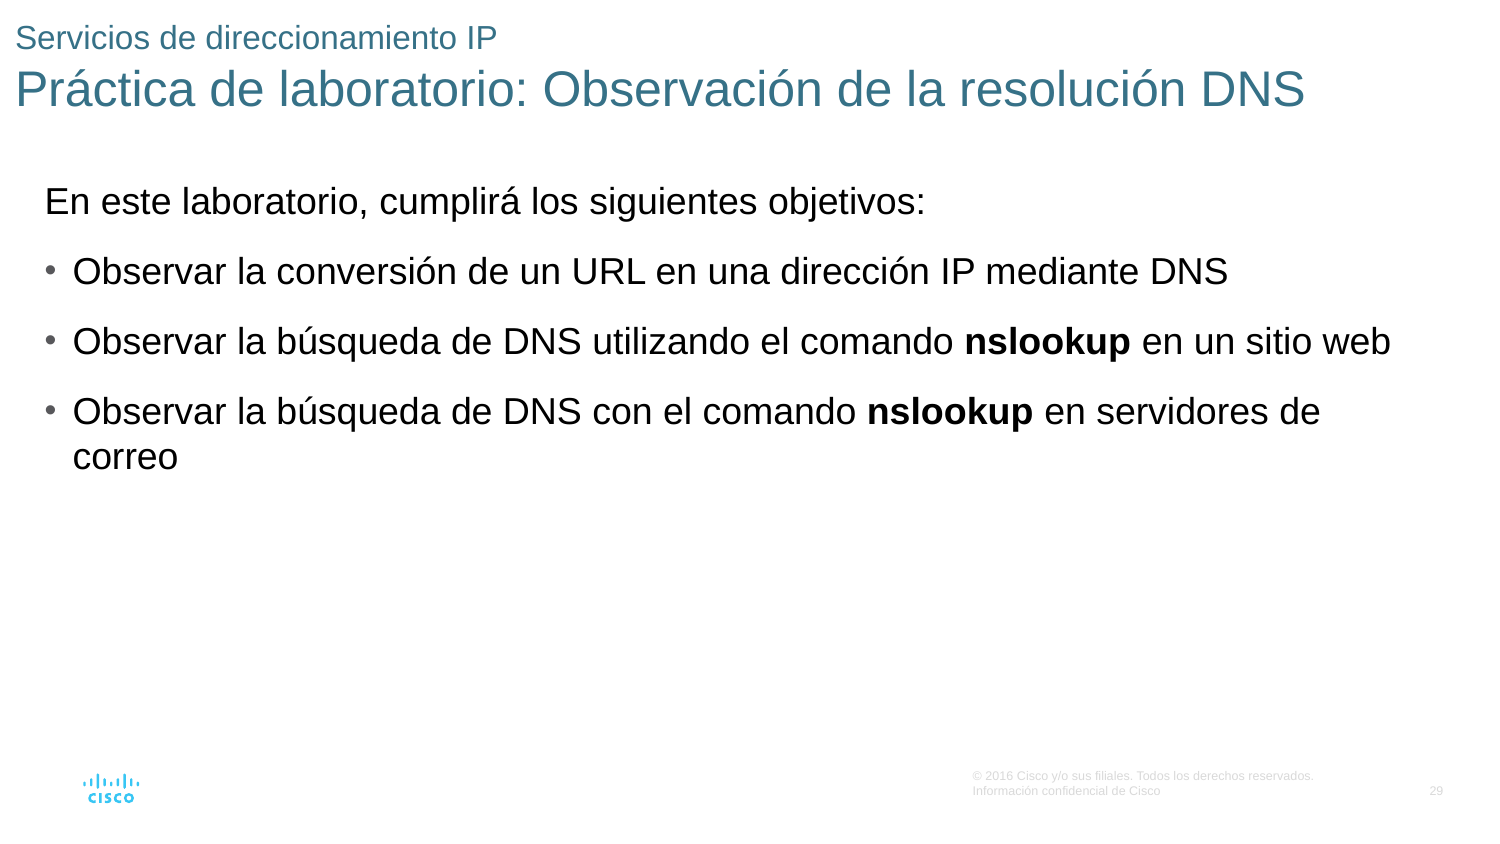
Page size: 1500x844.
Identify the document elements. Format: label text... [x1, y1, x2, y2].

list En este laboratorio, cumplirá los siguientes objetivos: Observar la conversión de un URL en una dirección IP mediante DNS Observar la búsqueda de DNS utilizando el comando nslookup en un sitio web Observar la búsqueda de DNS con el comando nslookup en servidores de correo [29, 169, 1449, 748]
title Servicios de direccionamiento IP Práctica de laboratorio: Observación de la resolución DNS [0, 0, 1500, 133]
